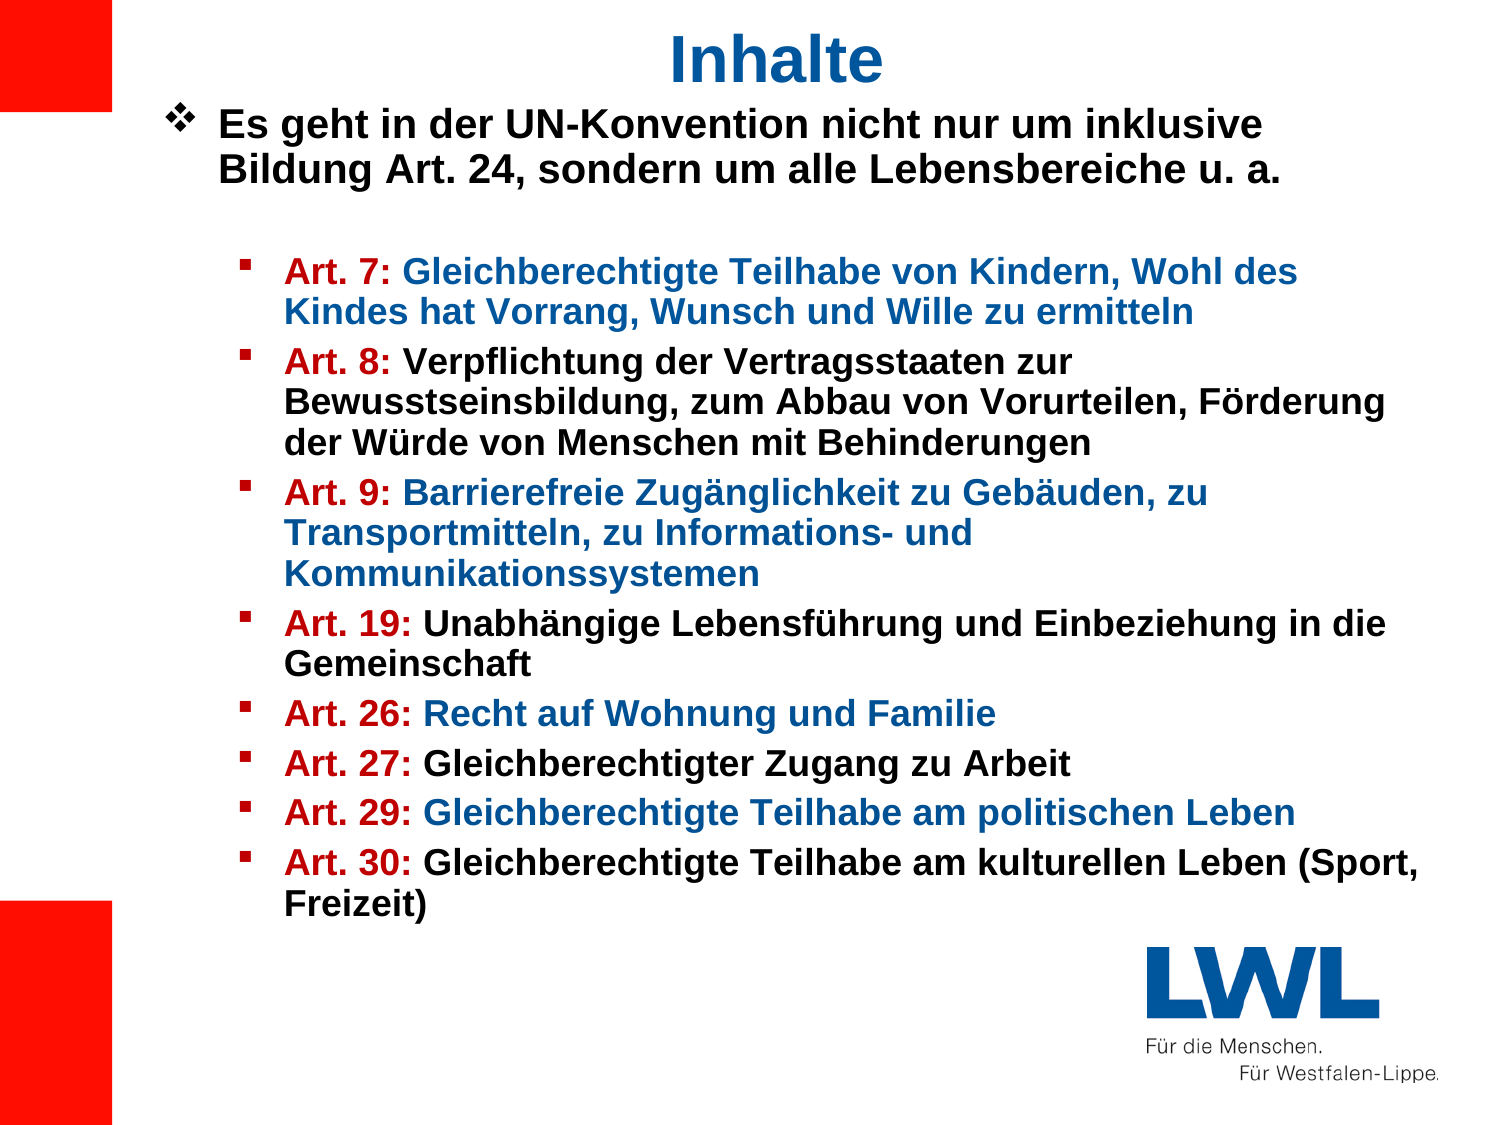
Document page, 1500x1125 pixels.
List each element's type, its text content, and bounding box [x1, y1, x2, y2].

picture [1147, 947, 1438, 1083]
title Inhalte [143, 8, 1431, 104]
list Es geht in der UN-Konvention nicht nur um inklusive Bildung Art. 24, sondern um alle Lebensbereiche u. a. Art. 7: Gleichberechtigte Teilhabe von Kindern, Wohl des Kindes hat Vorrang, Wunsch und Wille zu ermitteln Art. 8: Verpflichtung der Vertragsstaaten zur Bewusstseinsbildung, zum Abbau von Vorurteilen, Förderung der Würde von Menschen mit Behinderungen Art. 9: Barrierefreie Zugänglichkeit zu Gebäuden, zu Transportmitteln, zu Informations- und Kommunikationssystemen Art. 19: Unabhängige Lebensführung und Einbeziehung in die Gemeinschaft Art. 26: Recht auf Wohnung und Familie Art. 27: Gleichberechtigter Zugang zu Arbeit Art. 29: Gleichberechtigte Teilhabe am politischen Leben Art. 30: Gleichberechtigte Teilhabe am kulturellen Leben (Sport, Freizeit) [146, 50, 1436, 995]
